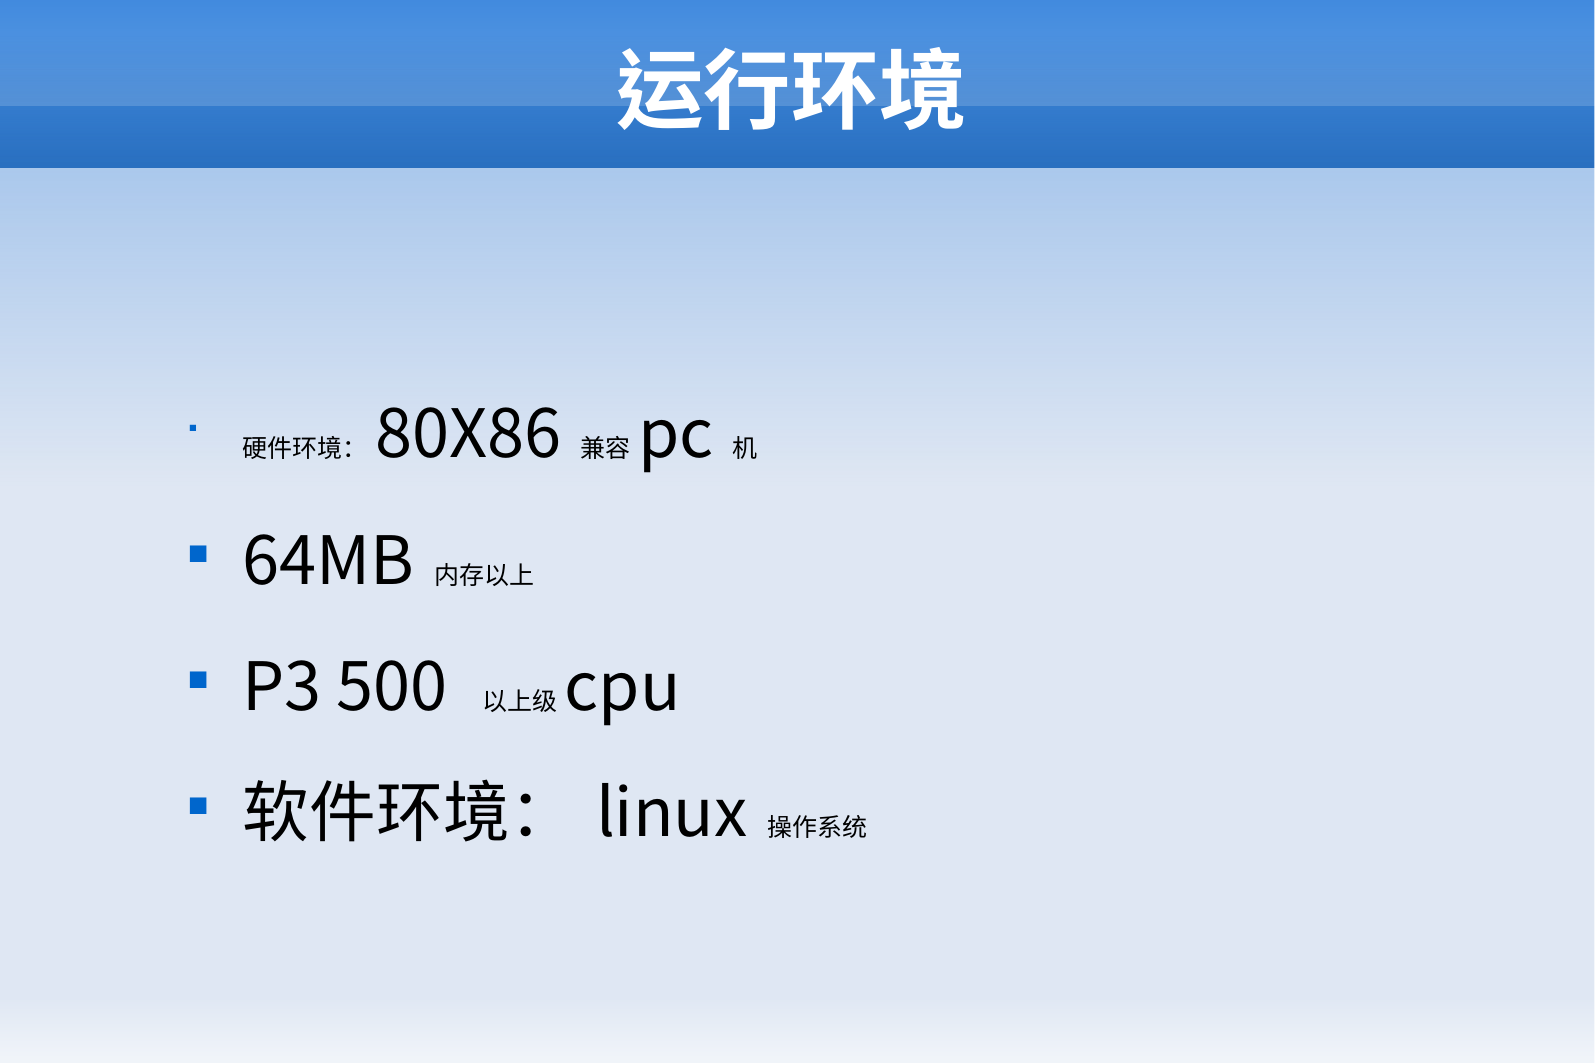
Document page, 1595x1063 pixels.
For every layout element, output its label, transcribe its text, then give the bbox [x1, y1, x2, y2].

list 硬件环境：80X86兼容pc机 64MB内存以上 P3 500 以上级cpu 软件环境：linux操作系统 [172, 312, 1514, 983]
title 运行环境 [74, 0, 1510, 178]
picture [0, 0, 1595, 1063]
